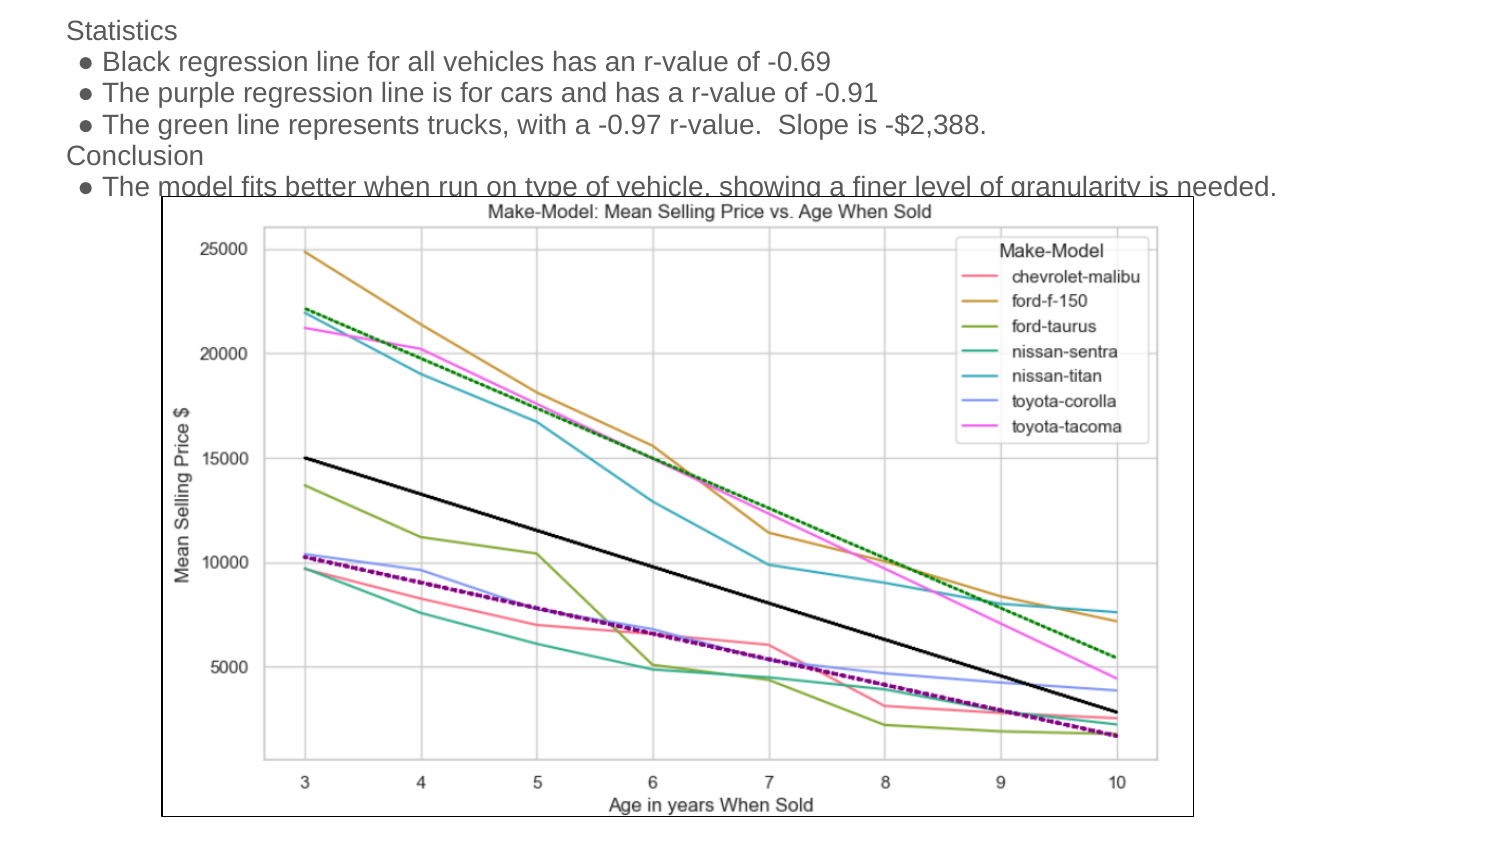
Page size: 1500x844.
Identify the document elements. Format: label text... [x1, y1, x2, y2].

picture [162, 197, 1193, 816]
subtitle Statistics Black regression line for all vehicles has an r-value of -0.69 The purple regression line is for cars and has a r-value of -0.91 The green line represents trucks, with a -0.97 r-value. Slope is -$2,388. Conclusion The model fits better when run on type of vehicle, showing a finer level of granularity is needed. [51, 0, 1486, 219]
